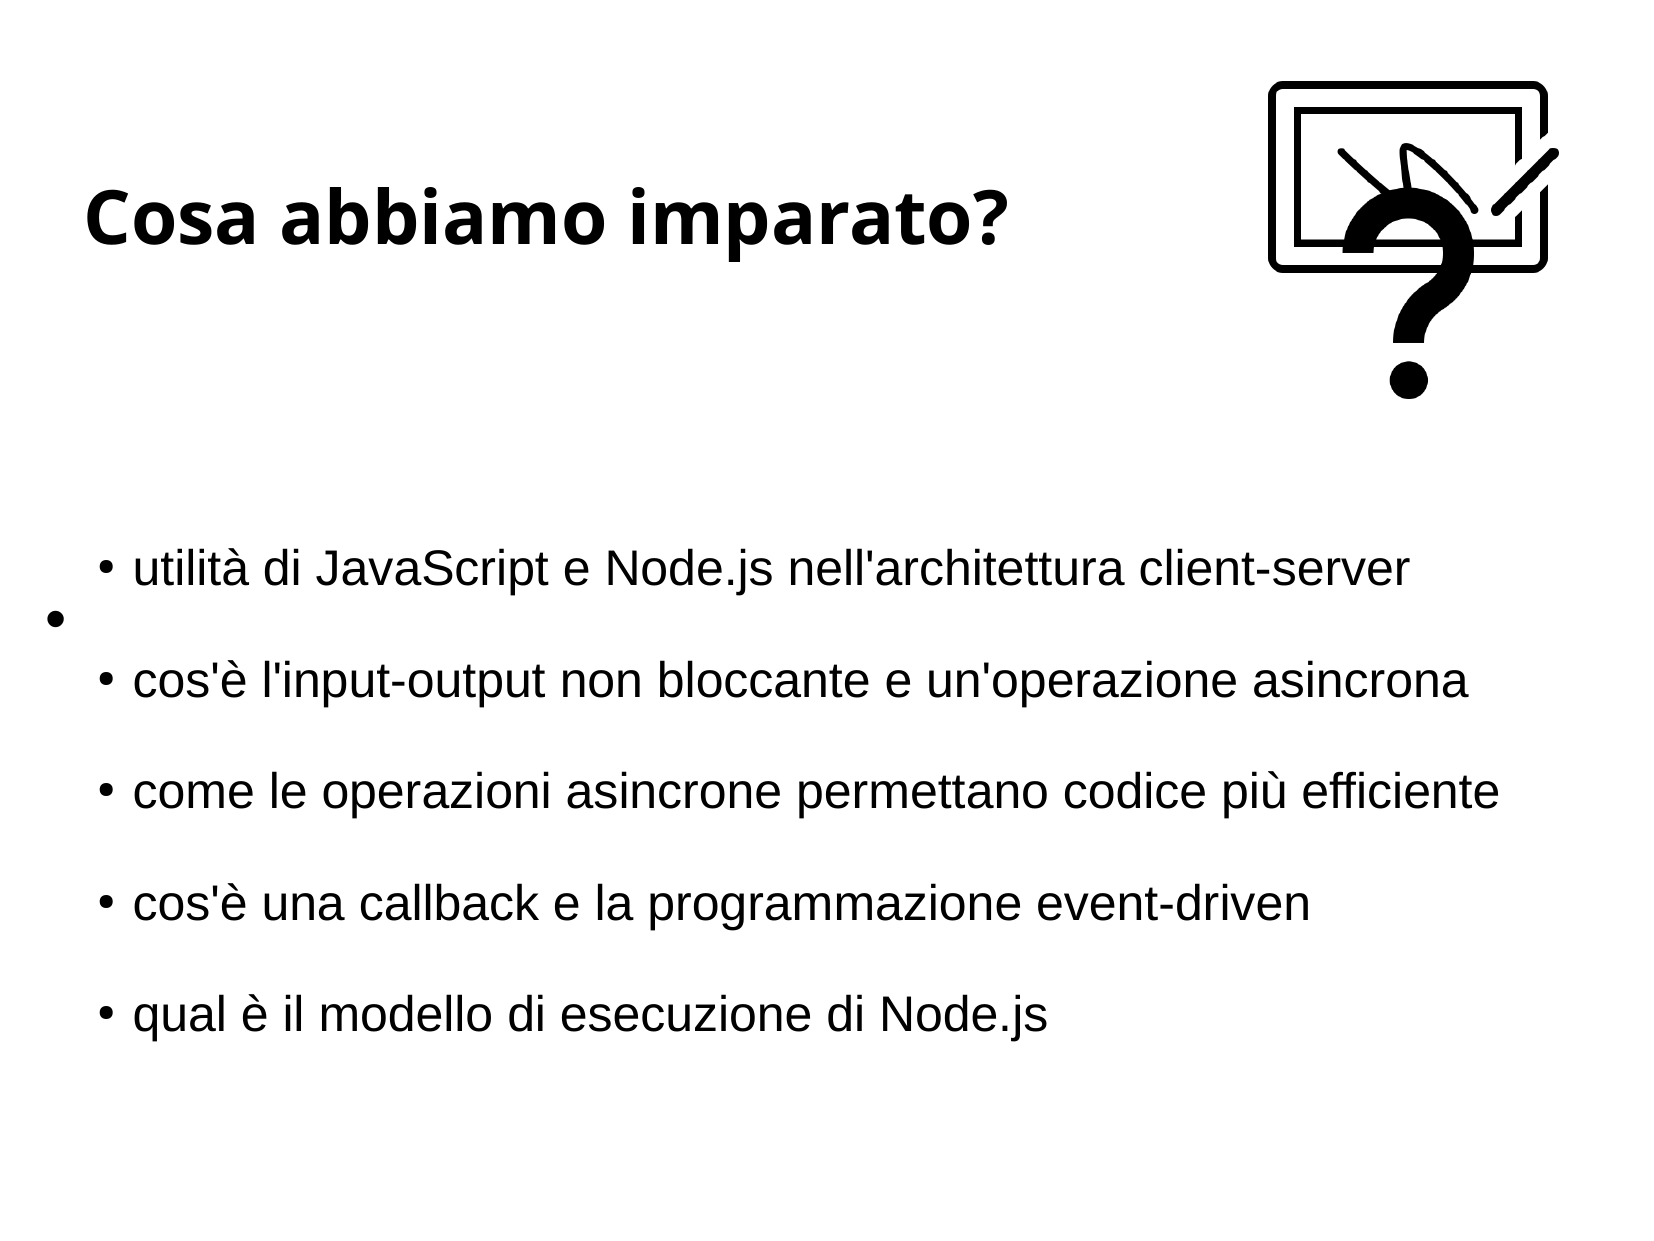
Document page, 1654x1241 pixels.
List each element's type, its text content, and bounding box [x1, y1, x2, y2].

text_box utilità di JavaScript e Node.js nell'architettura client-server cos'è l'input-output non bloccante e un'operazione asincrona come le operazioni asincrone permettano codice più efficiente cos'è una callback e la programmazione event-driven qual è il modello di esecuzione di Node.js [82, 533, 1538, 1162]
text_box Cosa abbiamo imparato? [83, 111, 1231, 319]
picture [1231, 0, 1584, 417]
